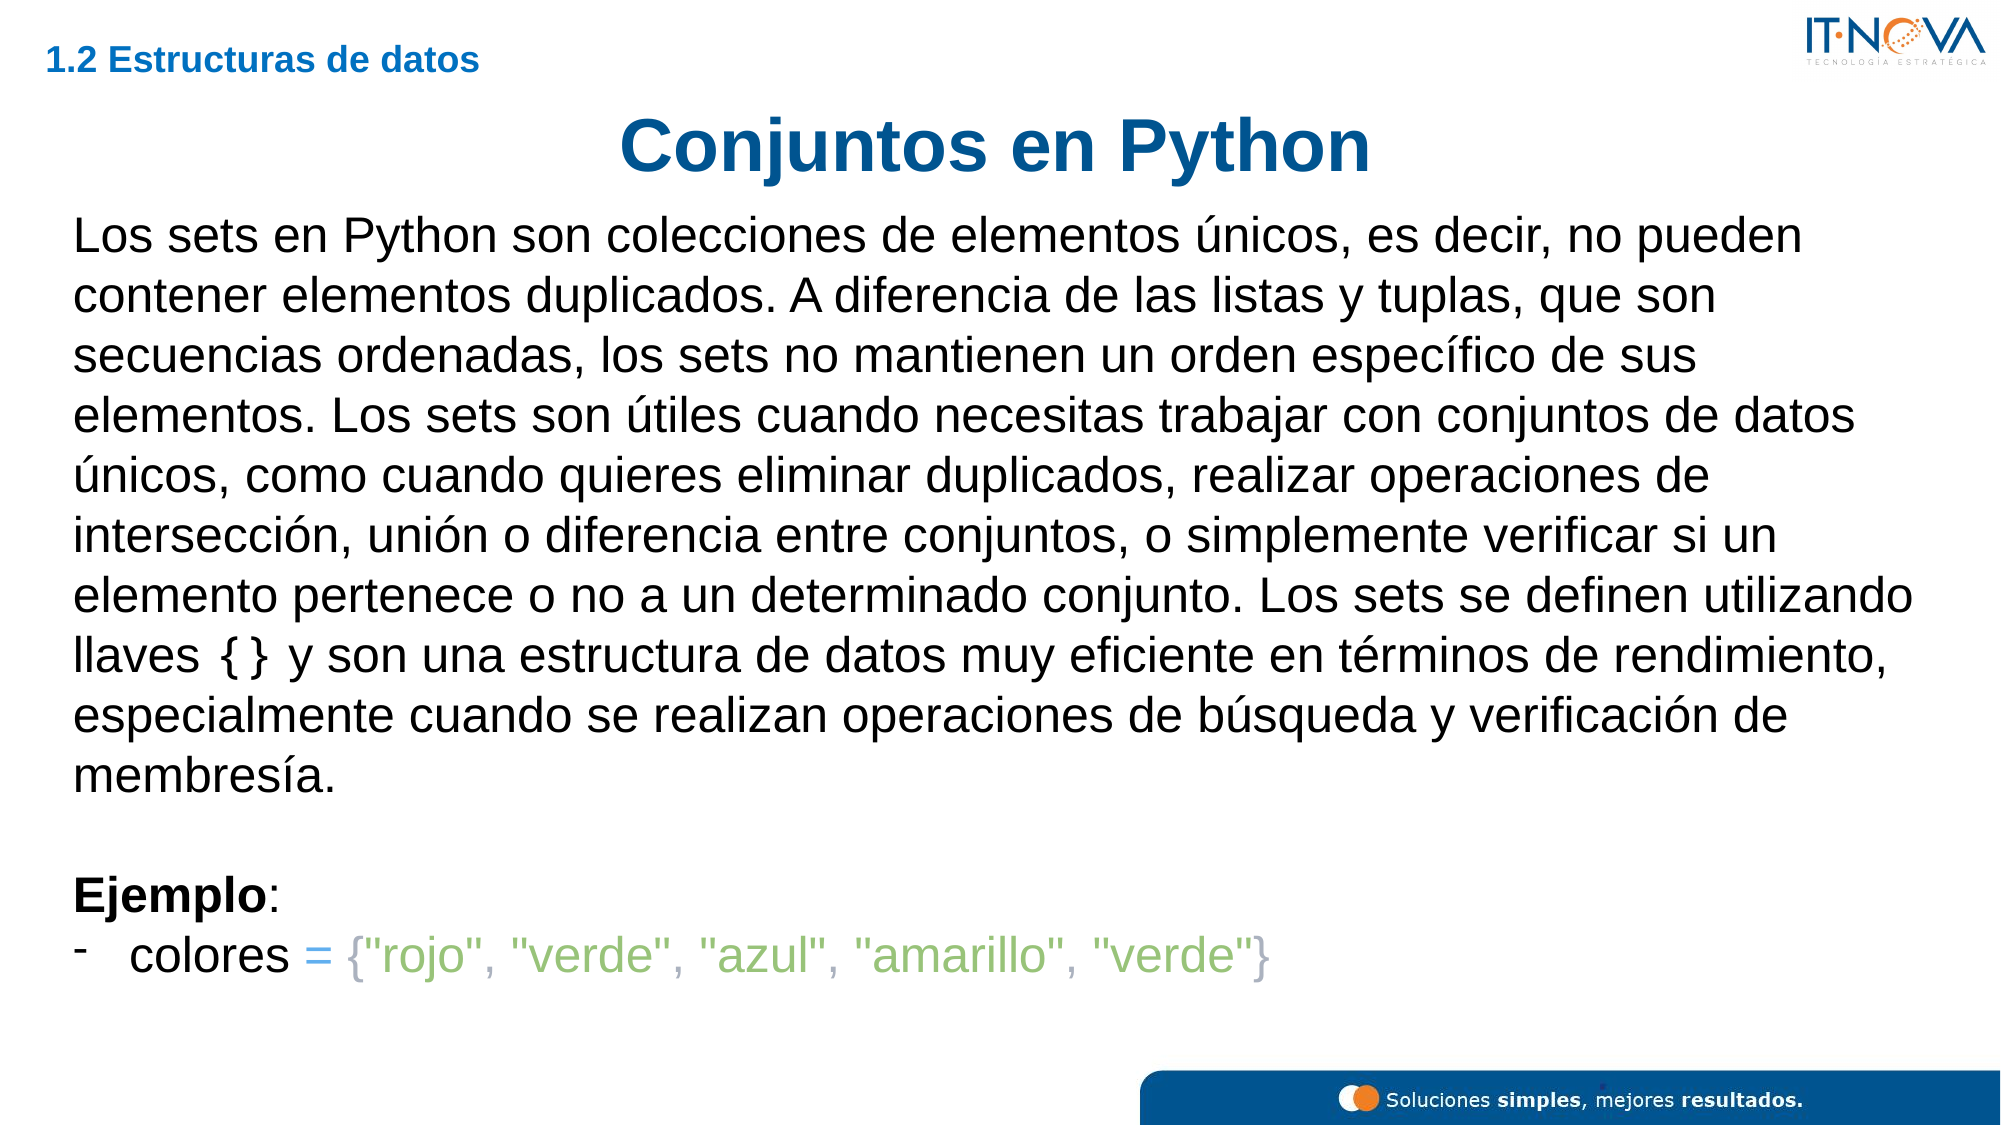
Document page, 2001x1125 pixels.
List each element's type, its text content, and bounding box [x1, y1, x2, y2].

text_box Conjuntos en Python [604, 88, 1400, 195]
text_box Los sets en Python son colecciones de elementos únicos, es decir, no pueden contener elementos duplicados. A diferencia de las listas y tuplas, que son secuencias ordenadas, los sets no mantienen un orden específico de sus elementos. Los sets son útiles cuando necesitas trabajar con conjuntos de datos únicos, como cuando quieres eliminar duplicados, realizar operaciones de intersección, unión o diferencia entre conjuntos, o simplemente verificar si un elemento pertenece o no a un determinado conjunto. Los sets se definen utilizando llaves {} y son una estructura de datos muy eficiente en términos de rendimiento, especialmente cuando se realizan operaciones de búsqueda y verificación de membresía. Ejemplo: colores = {"rojo", "verde", "azul", "amarillo", "verde"} [57, 195, 1948, 999]
text_box 1.2 Estructuras de datos [30, 27, 548, 89]
